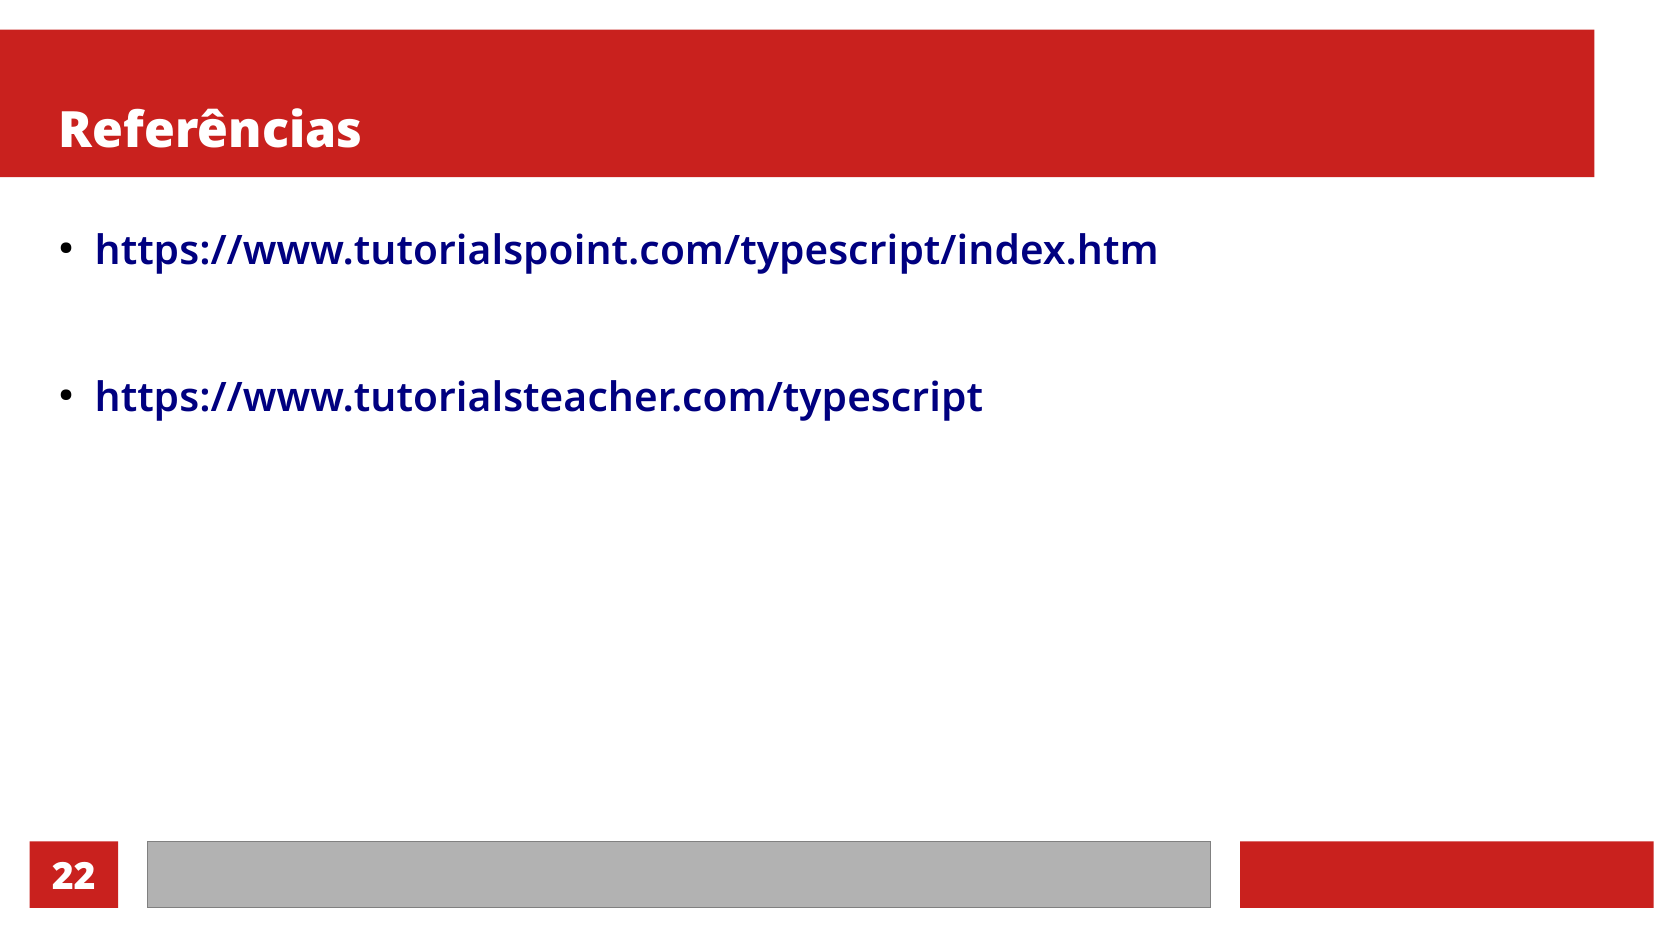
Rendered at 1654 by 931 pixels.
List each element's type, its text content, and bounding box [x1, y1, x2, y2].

title Referências [59, 44, 1595, 163]
list https://www.tutorialspoint.com/typescript/index.htm https://www.tutorialsteacher.com/typescript [59, 221, 1565, 798]
